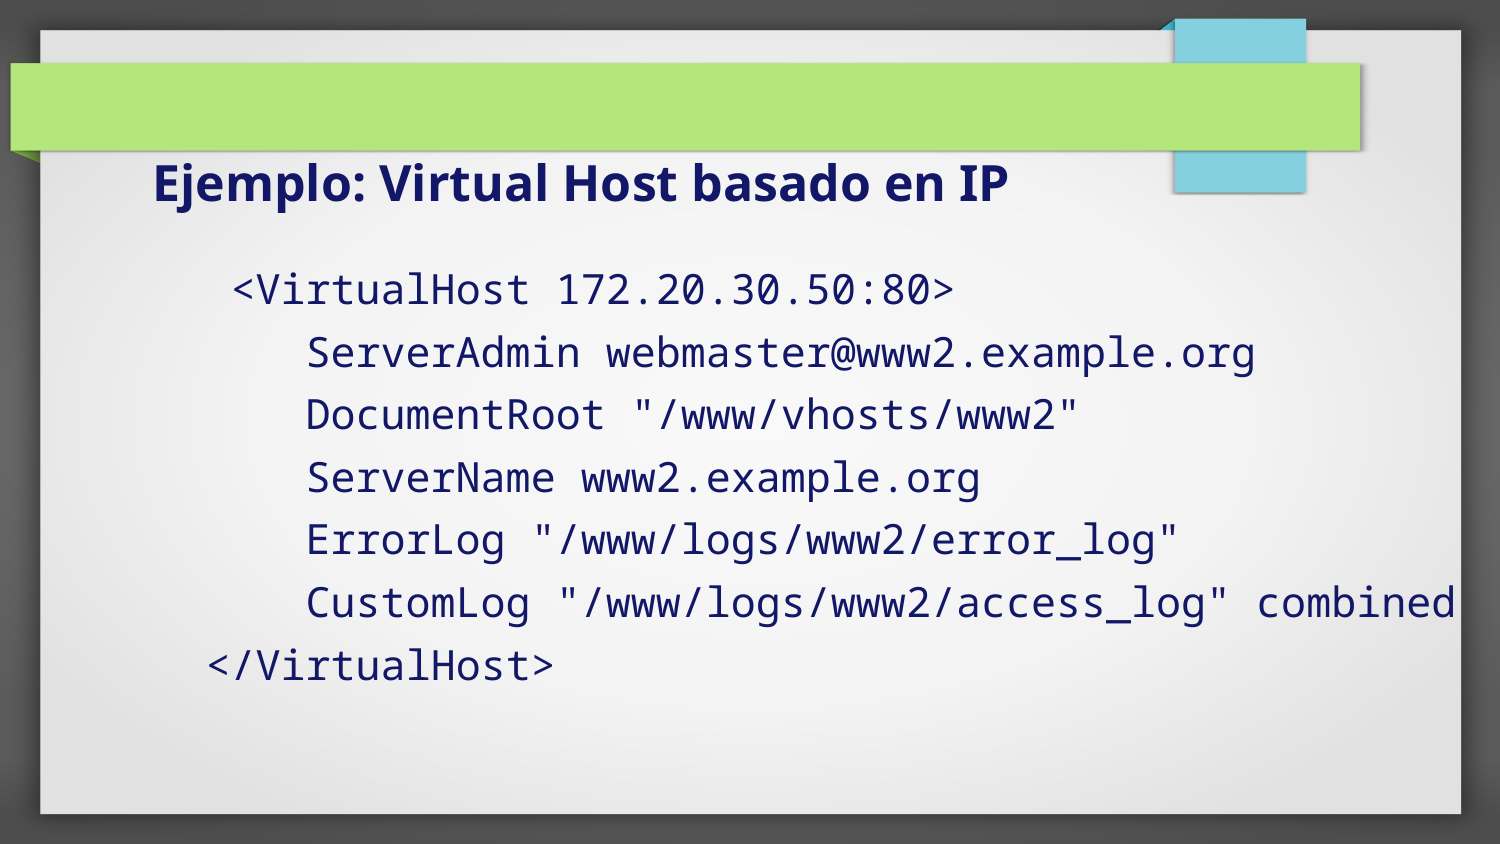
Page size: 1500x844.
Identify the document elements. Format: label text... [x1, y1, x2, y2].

list <VirtualHost 172.20.30.50:80> ServerAdmin webmaster@www2.example.org DocumentRoot "/www/vhosts/www2" ServerName www2.example.org ErrorLog "/www/logs/www2/error_log" CustomLog "/www/logs/www2/access_log" combined </VirtualHost> [190, 248, 1500, 497]
picture [0, 0, 1500, 844]
title Ejemplo: Virtual Host basado en IP [137, 146, 1276, 227]
